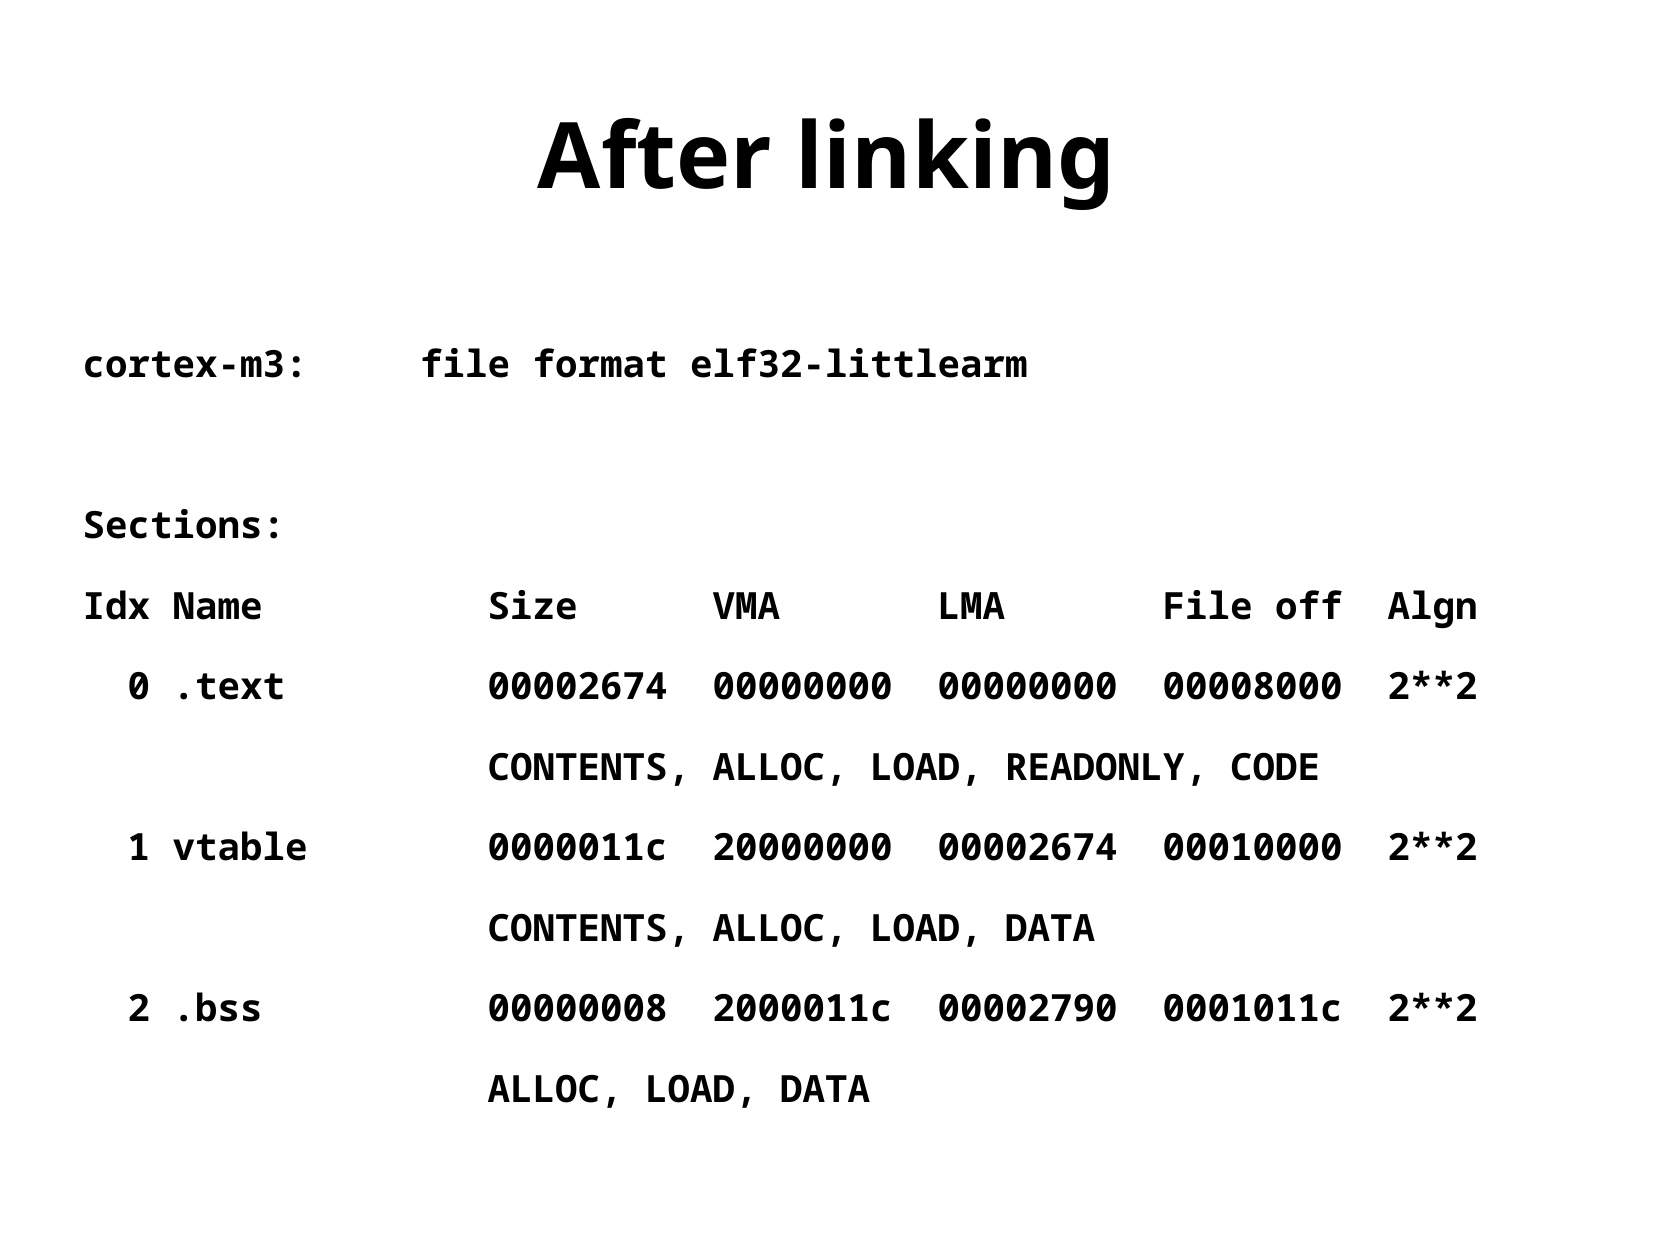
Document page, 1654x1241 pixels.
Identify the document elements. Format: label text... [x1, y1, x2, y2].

title After linking [82, 49, 1571, 257]
list cortex-m3: file format elf32-littlearm Sections: Idx Name Size VMA LMA File off Algn 0 .text 00002674 00000000 00000000 00008000 2**2 CONTENTS, ALLOC, LOAD, READONLY, CODE 1 vtable 0000011c 20000000 00002674 00010000 2**2 CONTENTS, ALLOC, LOAD, DATA 2 .bss 00000008 2000011c 00002790 0001011c 2**2 ALLOC, LOAD, DATA [82, 337, 1571, 1157]
